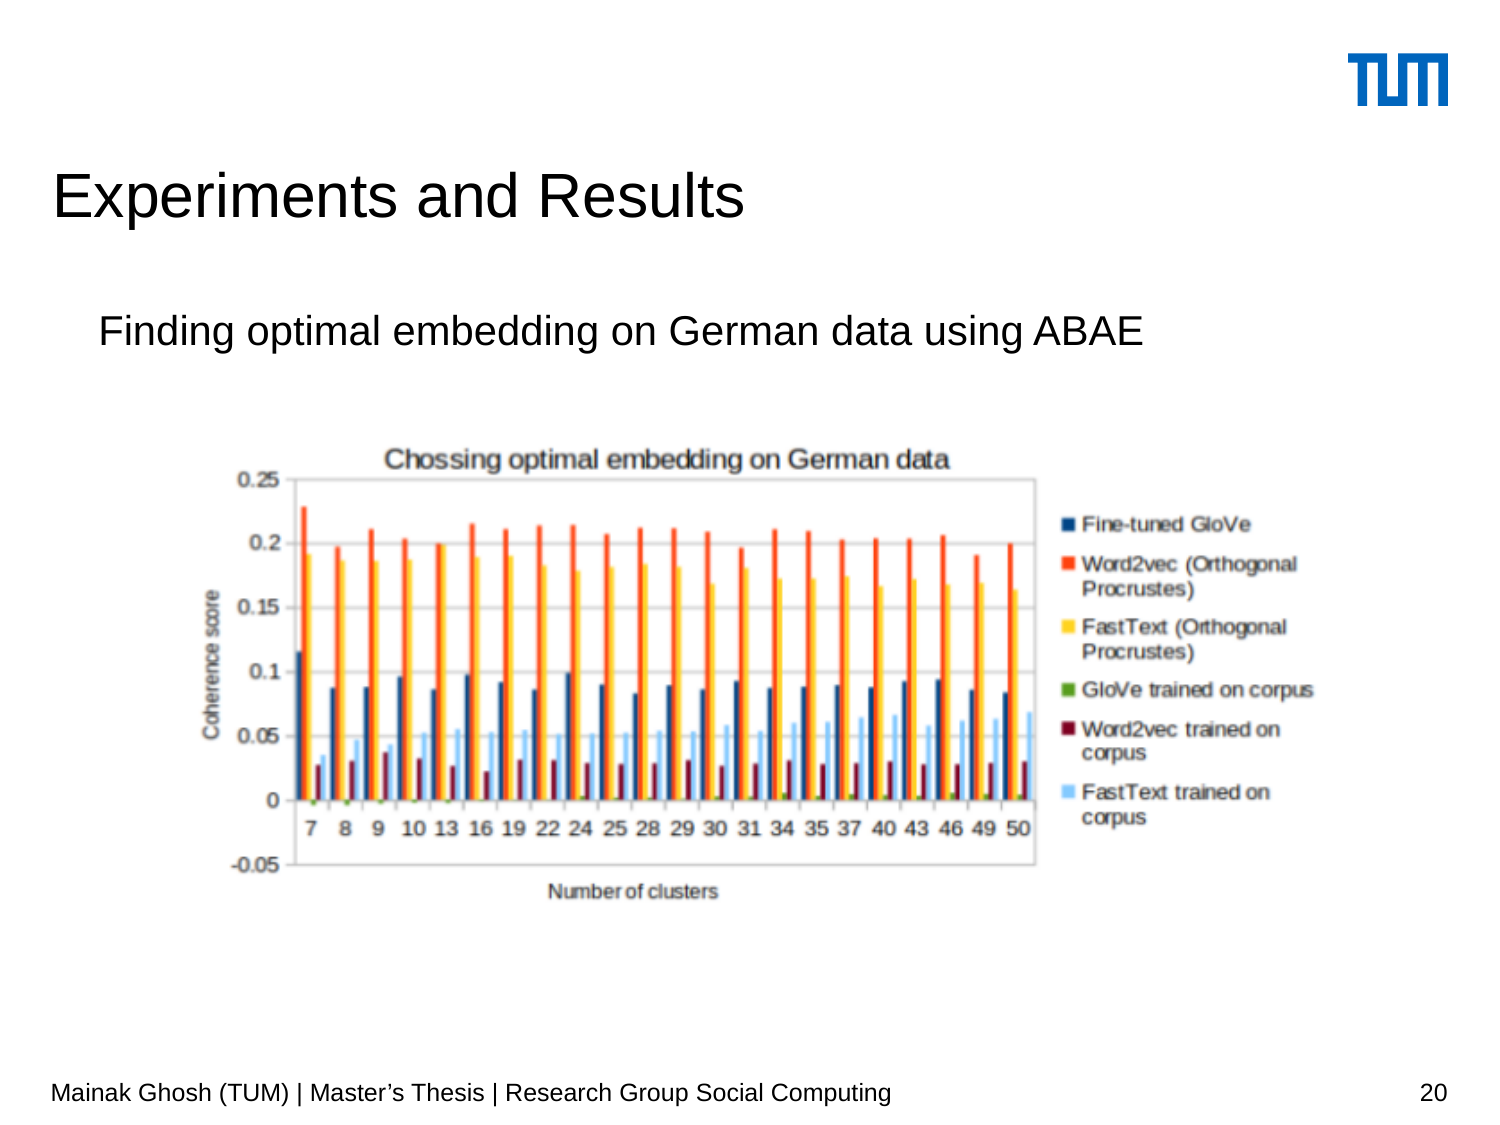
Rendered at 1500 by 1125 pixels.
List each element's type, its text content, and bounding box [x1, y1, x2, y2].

text_box Mainak Ghosh (TUM) | Master’s Thesis | Research Group Social Computing [50, 1061, 1112, 1122]
picture [187, 434, 1323, 911]
text_box Finding optimal embedding on German data using ABAE [48, 299, 1369, 362]
title Experiments and Results [52, 163, 1449, 231]
slide_number <number> [1112, 1061, 1448, 1122]
